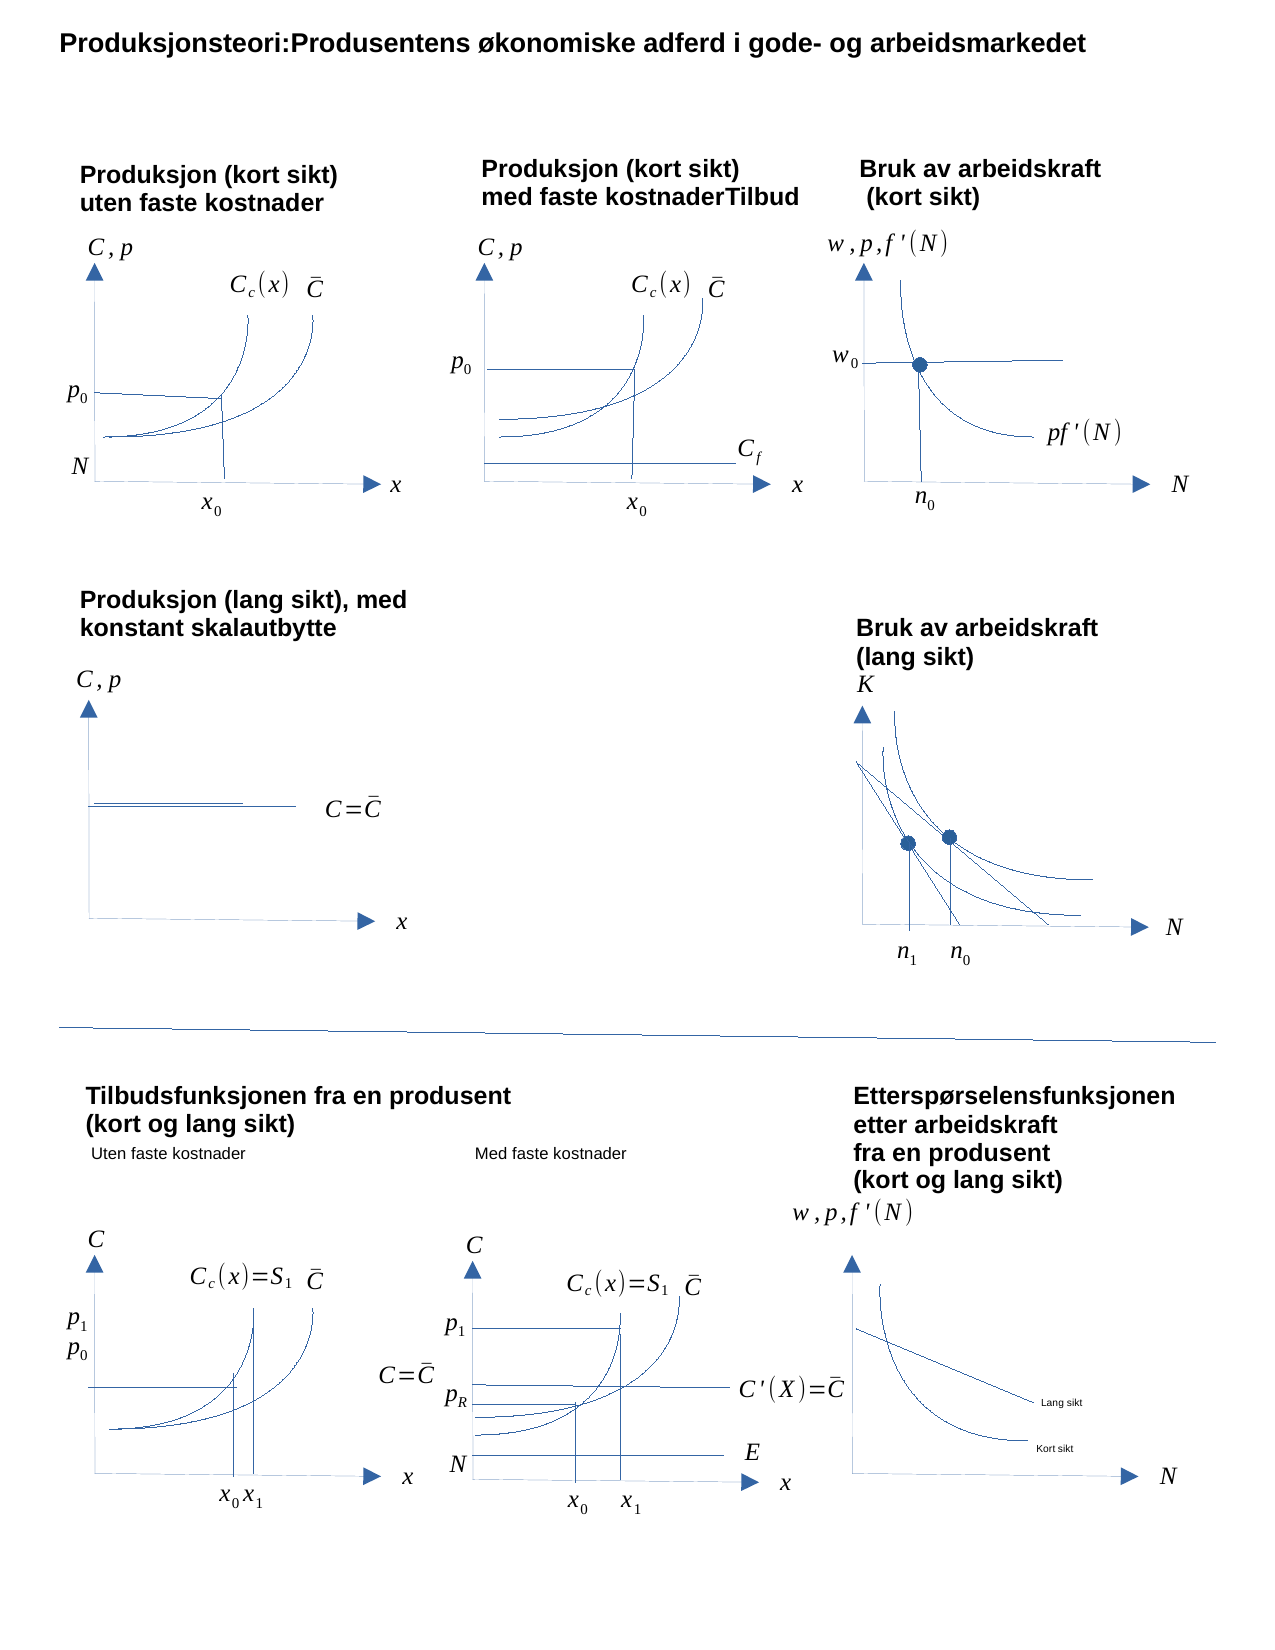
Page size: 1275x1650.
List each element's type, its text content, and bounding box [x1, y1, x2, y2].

chart [193, 487, 228, 520]
text_box Bruk av arbeidskraft (lang sikt) [841, 606, 1237, 678]
chart [785, 1196, 919, 1228]
chart [772, 1468, 799, 1497]
chart [613, 1486, 647, 1518]
chart [183, 1260, 299, 1293]
text_box Uten faste kostnader [76, 1136, 261, 1190]
text_box Produksjonsteori:Produsentens økonomiske adferd i gode- og arbeidsmarkedet [44, 21, 1182, 127]
chart [821, 228, 955, 259]
chart [318, 795, 389, 823]
chart [624, 269, 698, 302]
chart [619, 487, 653, 520]
chart [944, 936, 978, 969]
chart [63, 452, 94, 481]
text_box [900, 835, 916, 851]
text_box Produksjon (kort sikt) uten faste kostnader [65, 153, 461, 225]
text_box Produksjon (lang sikt), med konstant skalautbytte [65, 578, 461, 650]
chart [890, 936, 924, 969]
chart [394, 1462, 421, 1491]
chart [471, 234, 529, 262]
chart [731, 434, 769, 467]
chart [58, 375, 94, 408]
chart [908, 482, 942, 514]
text_box Tilbudsfunksjonen fra en produsent (kort og lang sikt) [70, 1074, 562, 1146]
chart [459, 1232, 490, 1260]
chart [1157, 913, 1191, 941]
text_box Produksjon (kort sikt) med faste kostnaderTilbud [466, 147, 844, 219]
chart [211, 1480, 269, 1512]
text_box Lang sikt [1026, 1390, 1098, 1417]
chart [849, 678, 882, 699]
chart [300, 1267, 331, 1296]
text_box Etterspørselensfunksjonen etter arbeidskraft fra en produsent (kort og lang sikt) [838, 1074, 1275, 1202]
chart [441, 1450, 472, 1479]
chart [223, 269, 296, 302]
chart [371, 1362, 475, 1412]
chart [825, 340, 865, 372]
chart [701, 275, 732, 304]
chart [382, 470, 409, 499]
text_box Bruk av arbeidskraft (kort sikt) [844, 147, 1240, 219]
chart [559, 1267, 675, 1300]
chart [737, 1438, 767, 1467]
chart [1151, 1462, 1185, 1491]
chart [1038, 417, 1128, 448]
chart [1163, 470, 1197, 499]
chart [436, 1308, 472, 1341]
chart [58, 1302, 94, 1364]
chart [678, 1273, 709, 1302]
chart [560, 1486, 594, 1518]
chart [732, 1373, 852, 1405]
chart [81, 1226, 112, 1254]
text_box Kort sikt [1021, 1435, 1089, 1462]
chart [300, 275, 331, 304]
chart [388, 907, 415, 936]
text_box Med faste kostnader [460, 1137, 642, 1190]
chart [81, 234, 140, 262]
chart [69, 665, 128, 693]
chart [784, 470, 811, 499]
chart [441, 346, 478, 378]
text_box [912, 357, 928, 373]
text_box [942, 829, 957, 845]
